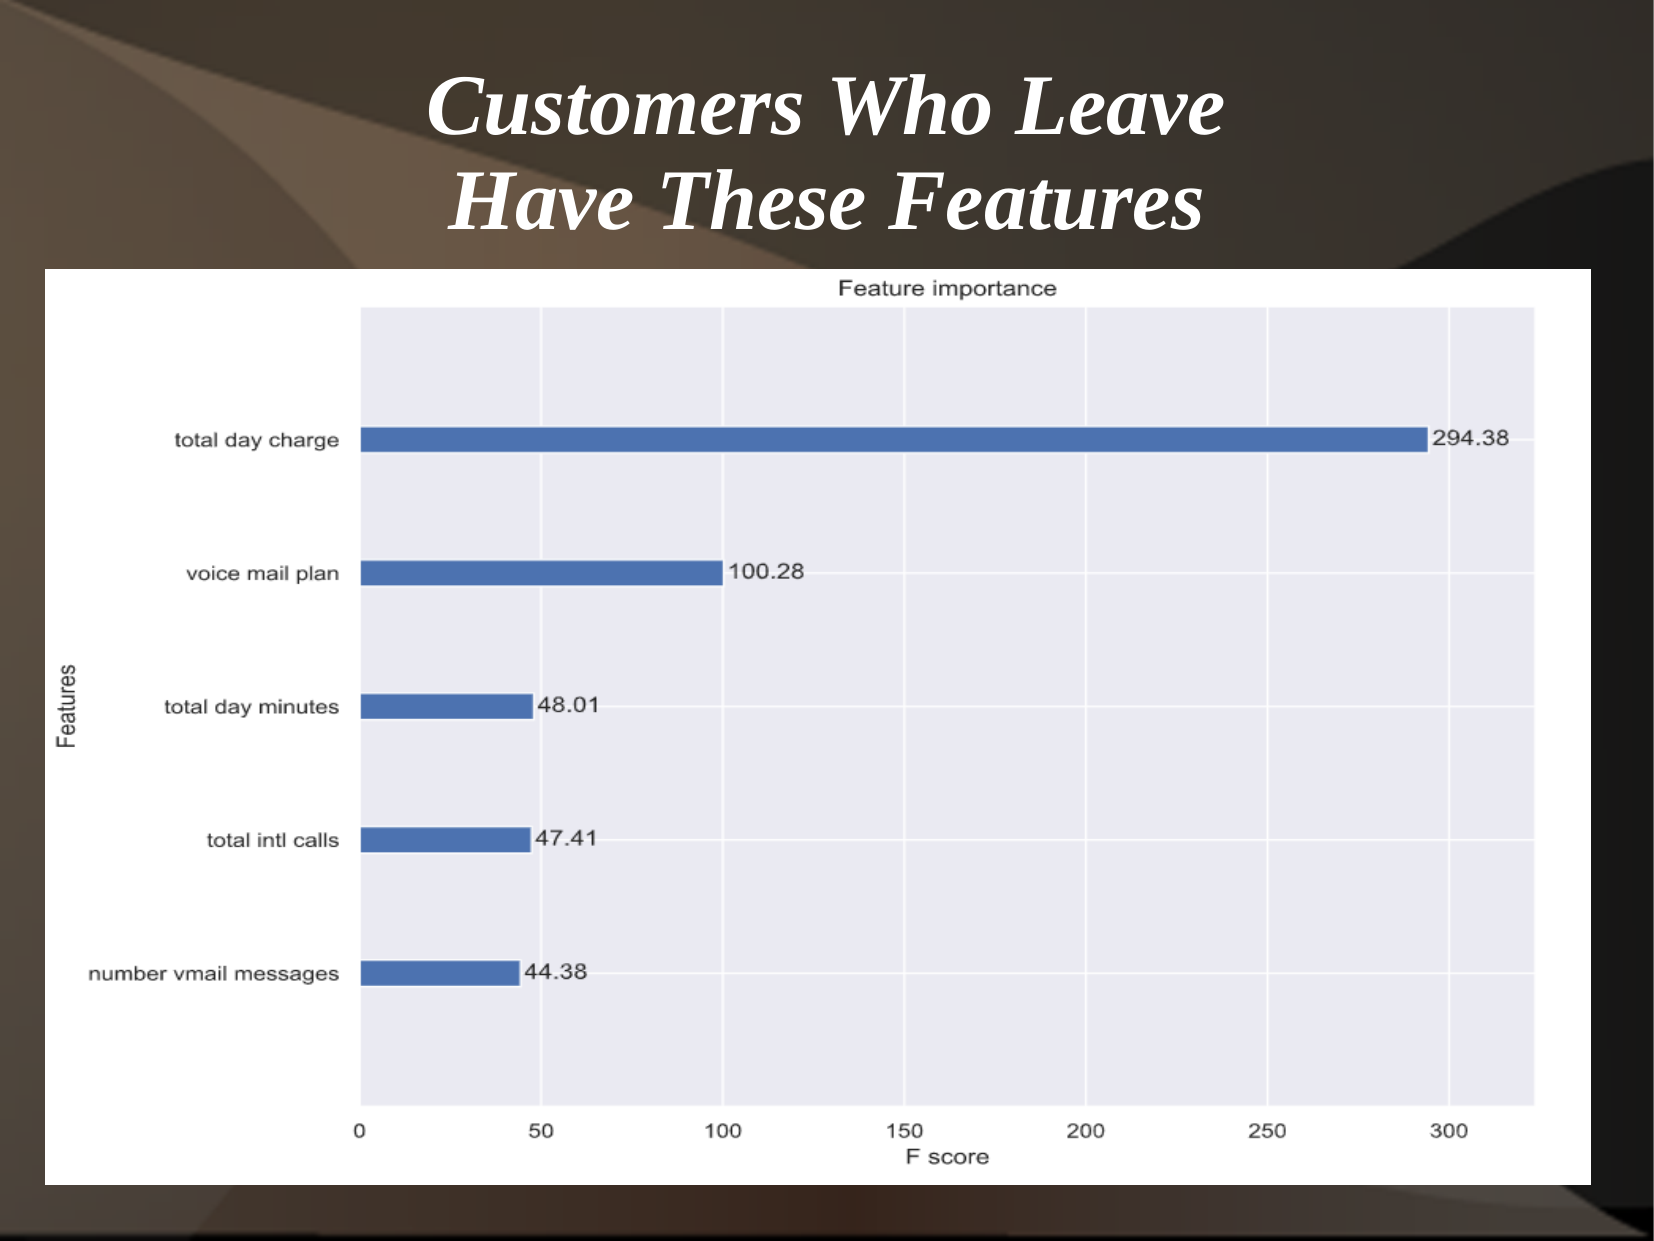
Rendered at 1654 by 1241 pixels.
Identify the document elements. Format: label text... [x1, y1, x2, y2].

picture [0, 0, 1654, 1241]
title Customers Who Leave Have These Features [82, 49, 1571, 257]
